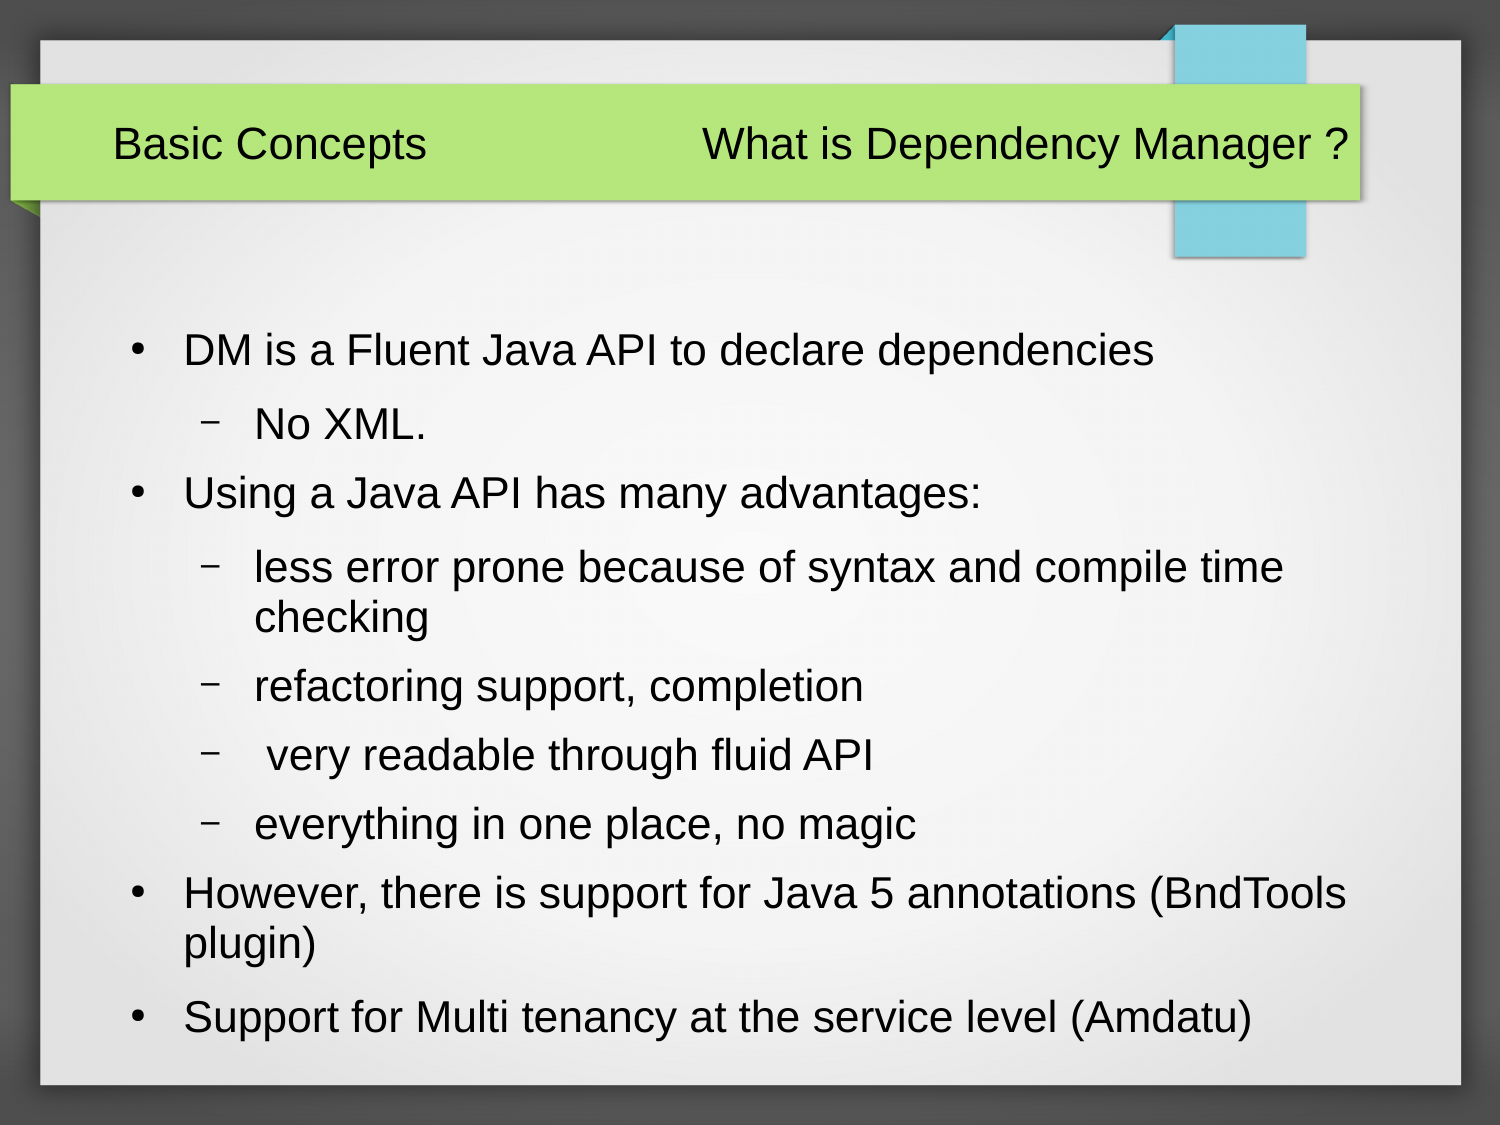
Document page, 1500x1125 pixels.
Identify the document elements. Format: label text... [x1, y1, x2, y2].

picture [0, 0, 1500, 1125]
list DM is a Fluent Java API to declare dependencies No XML. Using a Java API has many advantages: less error prone because of syntax and compile time checking refactoring support, completion very readable through fluid API everything in one place, no magic However, there is support for Java 5 annotations (BndTools plugin) Support for Multi tenancy at the service level (Amdatu) [112, 324, 1388, 1043]
title Basic Concepts What is Dependency Manager ? [112, 49, 1388, 238]
